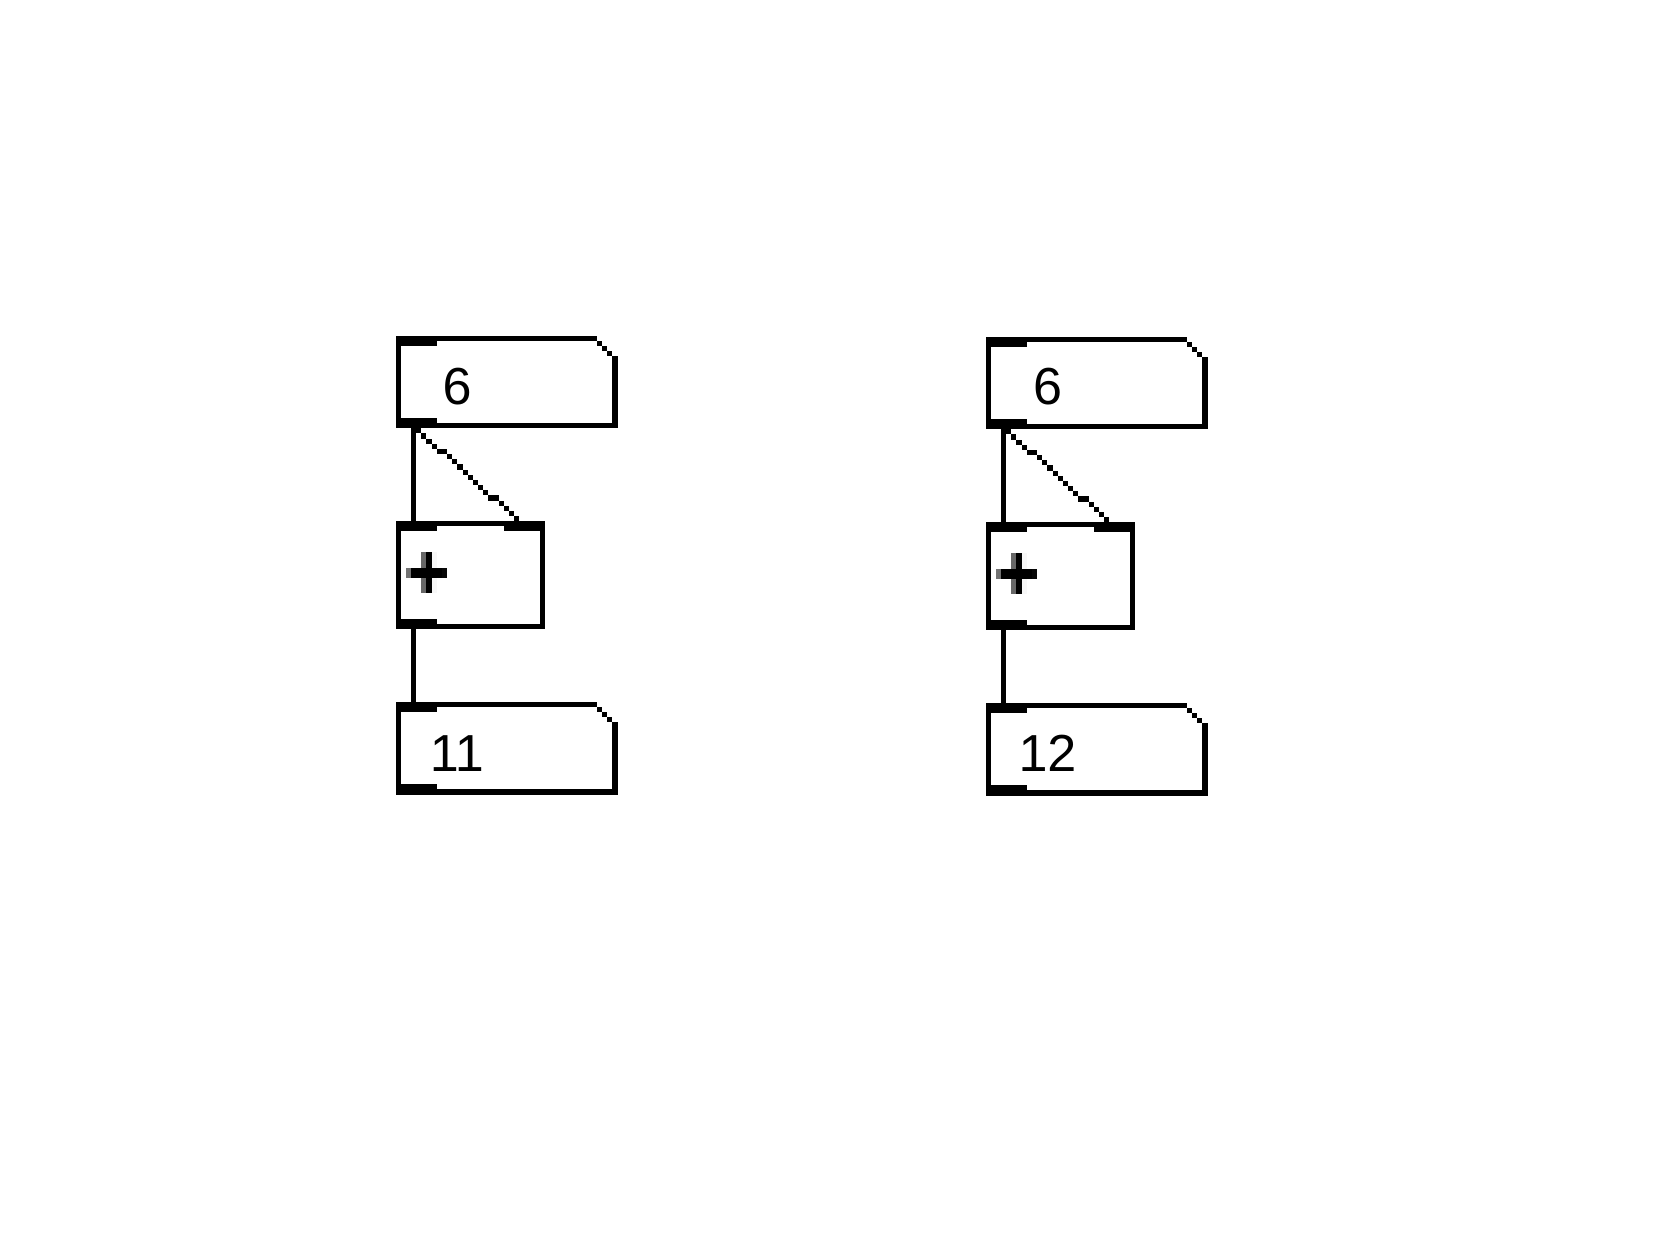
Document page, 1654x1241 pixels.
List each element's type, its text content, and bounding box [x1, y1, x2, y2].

picture [396, 336, 618, 796]
picture [986, 337, 1208, 796]
text_box 6 [404, 356, 510, 417]
text_box 11 [404, 722, 510, 783]
text_box 6 [995, 356, 1101, 417]
text_box 12 [995, 722, 1101, 783]
